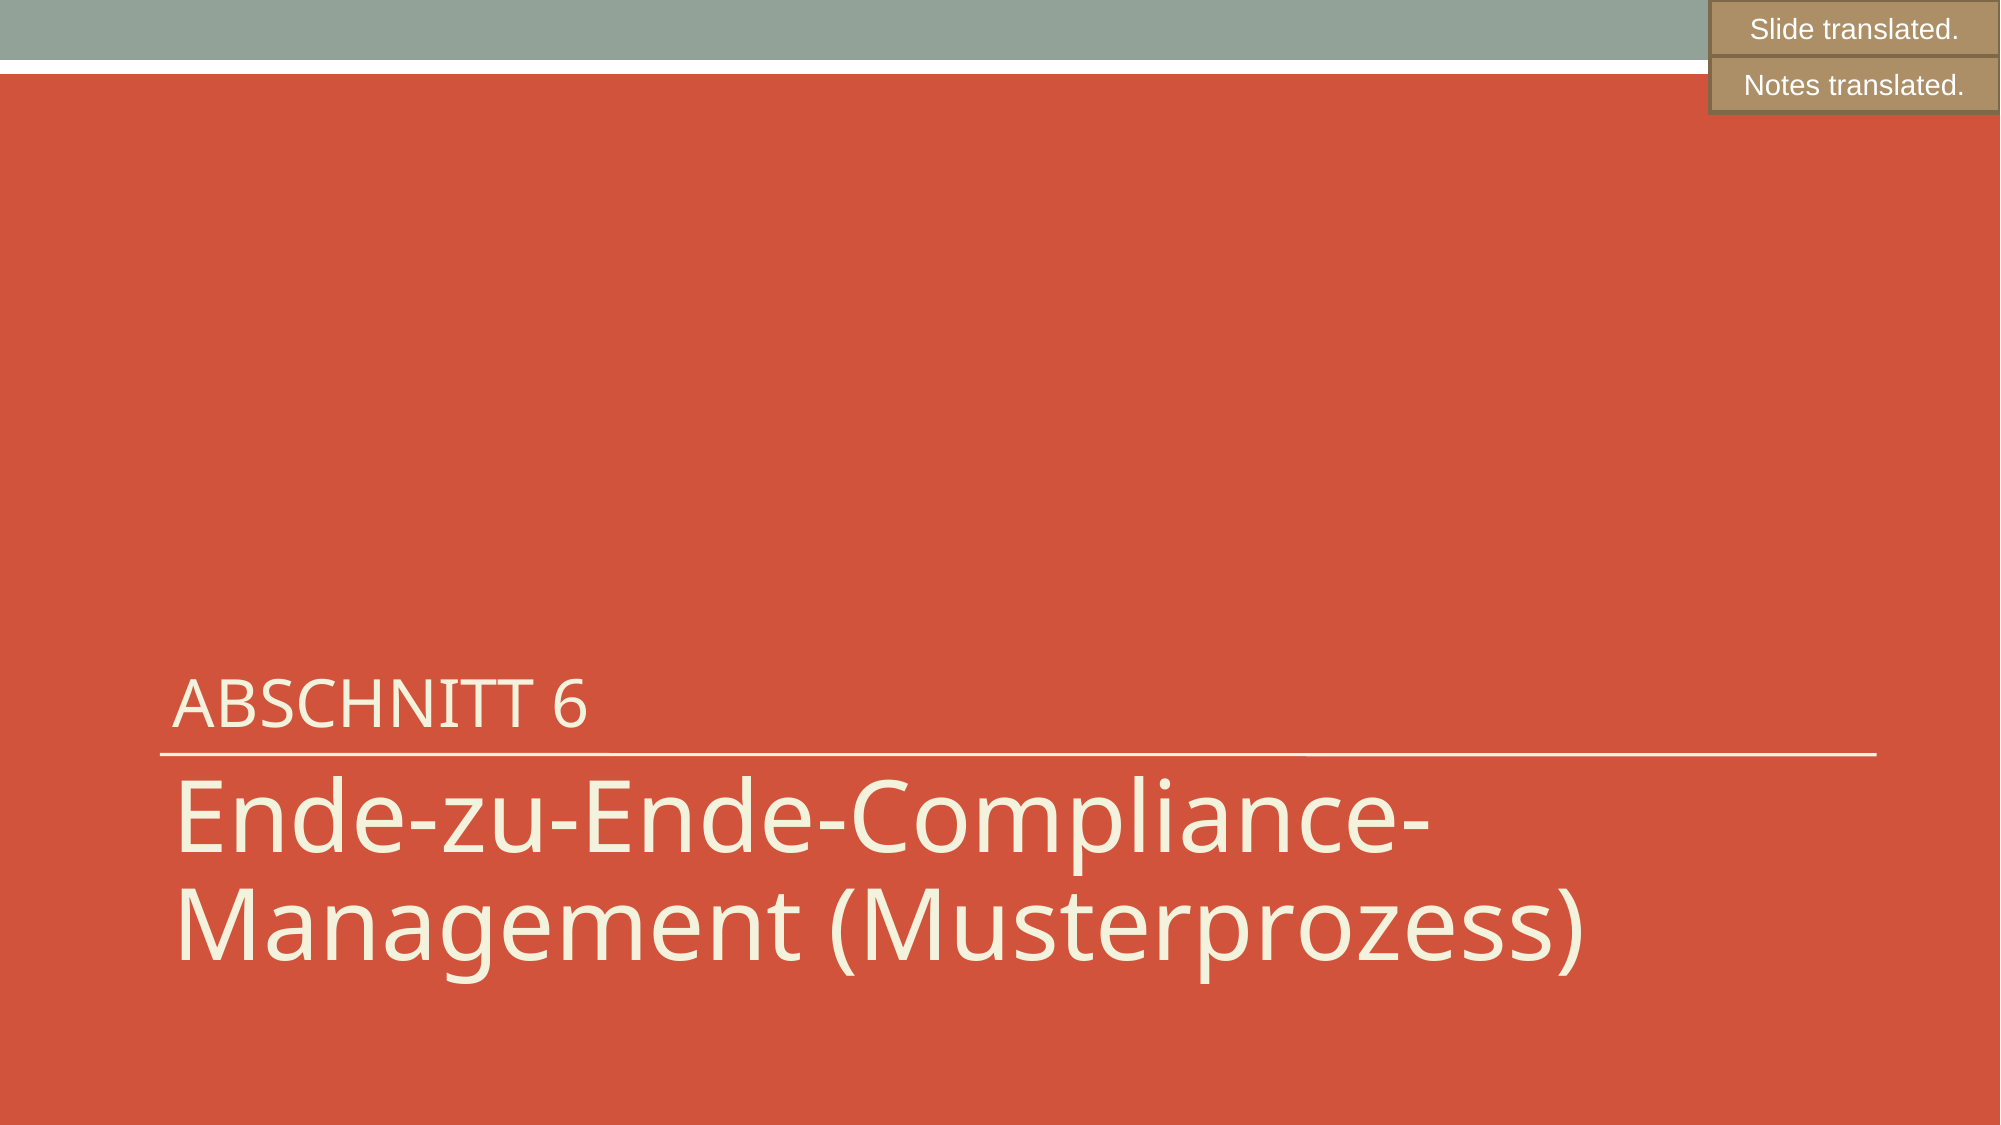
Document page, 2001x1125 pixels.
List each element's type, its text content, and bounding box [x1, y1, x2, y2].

text_box Slide translated. [1710, 0, 2000, 56]
text_box Notes translated. [1710, 56, 2000, 113]
list Ende-zu-Ende-Compliance-Management (Musterprozess) [157, 758, 1858, 1006]
title ABSCHNITT 6 [157, 387, 1858, 749]
